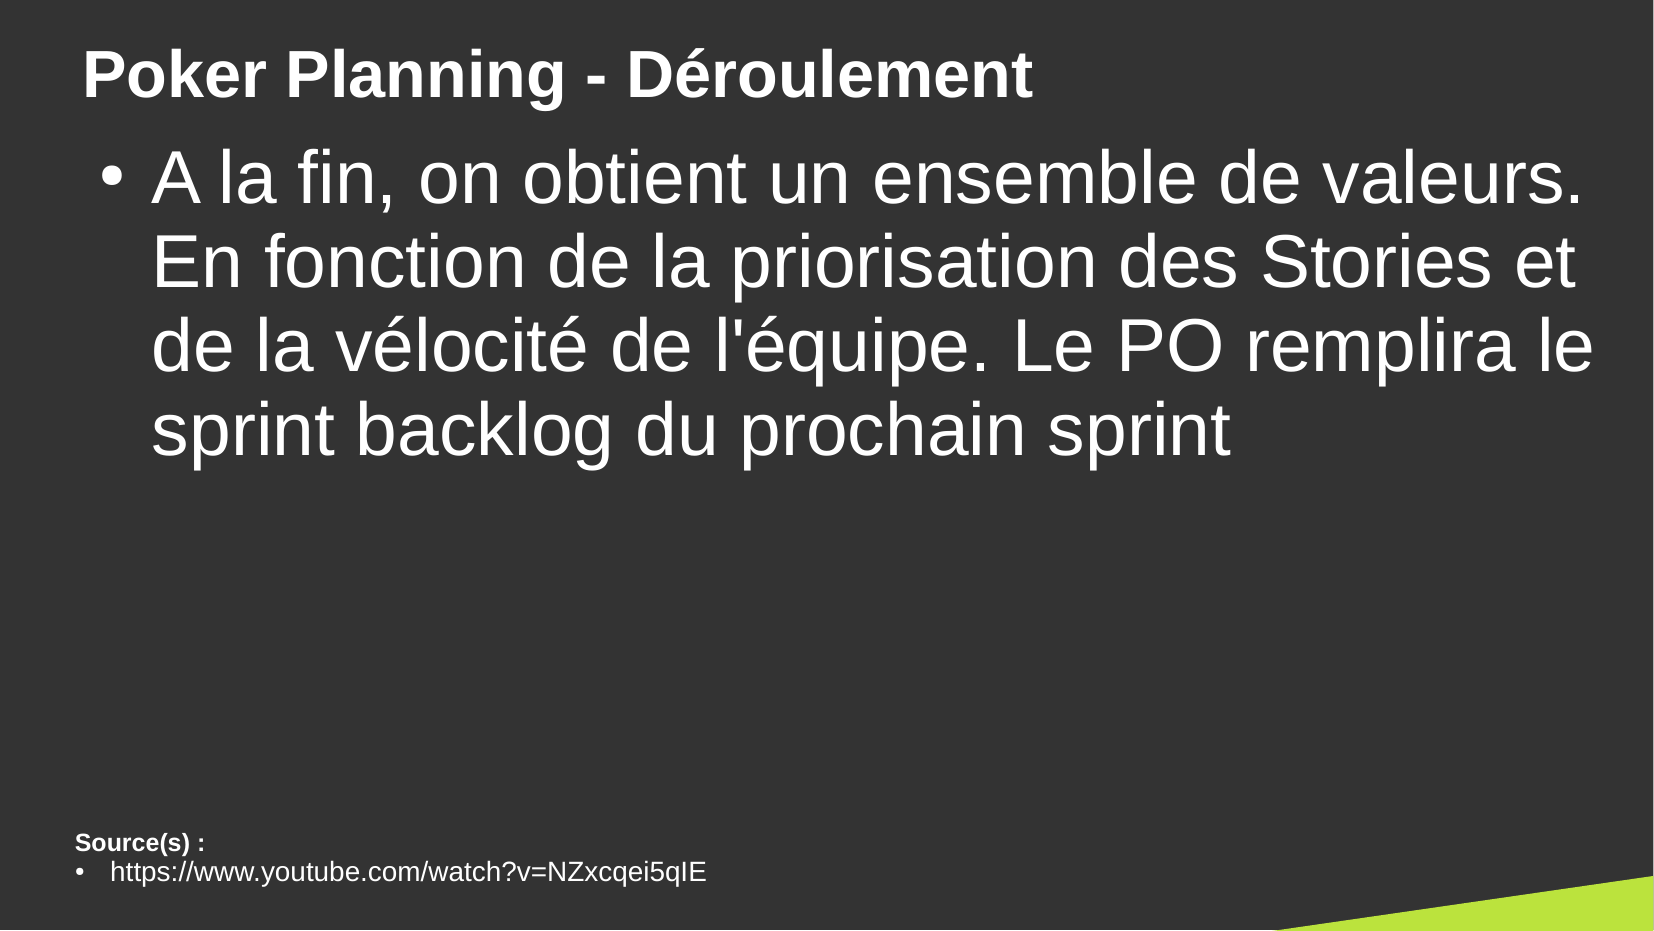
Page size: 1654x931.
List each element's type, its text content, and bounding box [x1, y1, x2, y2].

title Poker Planning - Déroulement [82, 37, 1571, 122]
list A la fin, on obtient un ensemble de valeurs. En fonction de la priorisation des Stories et de la vélocité de l'équipe. Le PO remplira le sprint backlog du prochain sprint [80, 135, 1620, 626]
text_box [1271, 875, 1654, 931]
text_box Source(s) : https://www.youtube.com/watch?v=NZxcqei5qIE [60, 821, 1546, 921]
